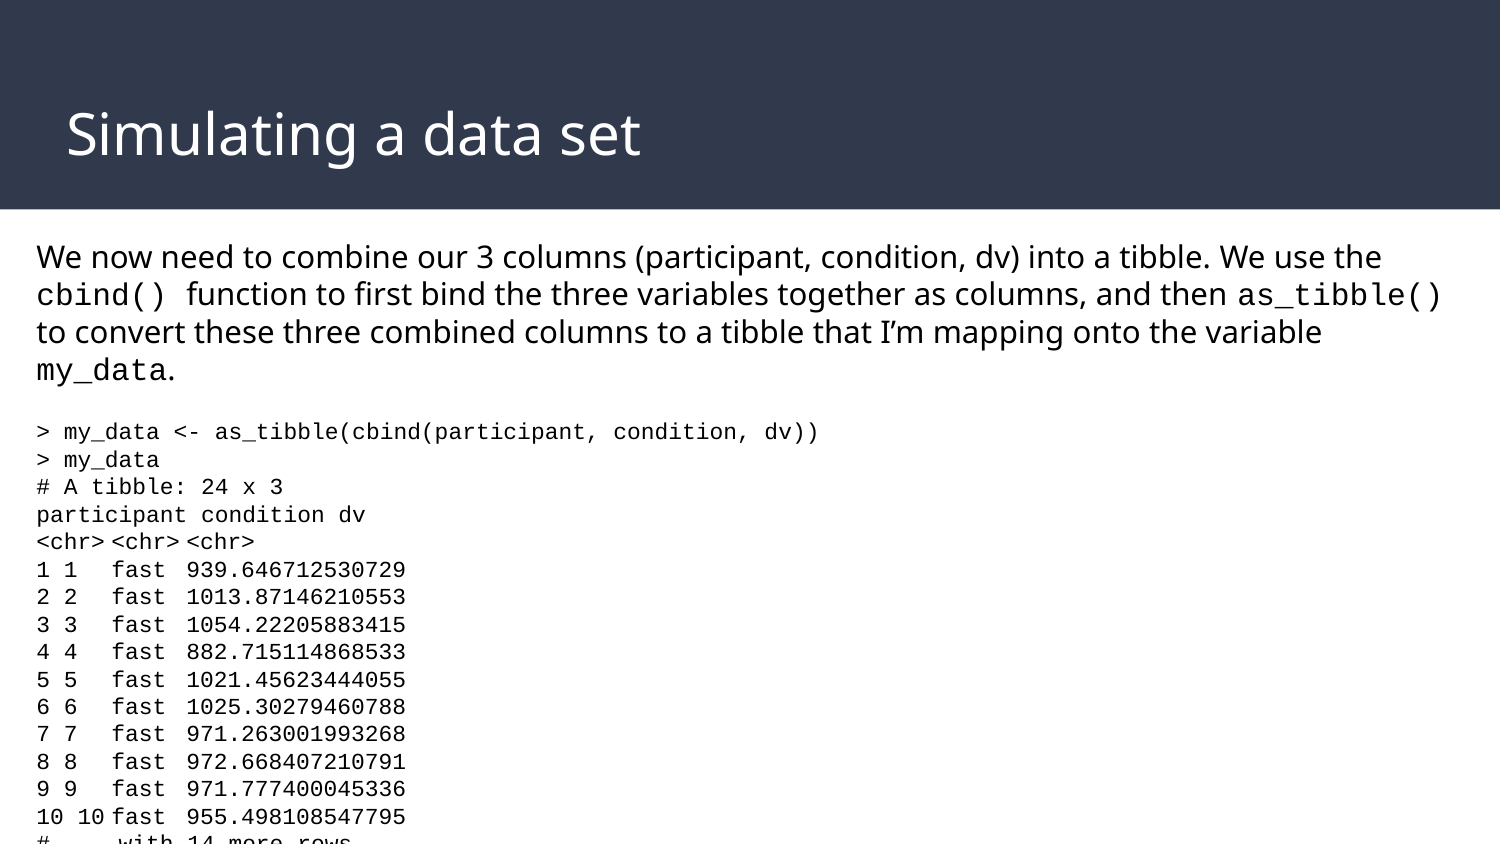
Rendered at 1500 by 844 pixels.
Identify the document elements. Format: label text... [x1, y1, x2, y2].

text_box We now need to combine our 3 columns (participant, condition, dv) into a tibble. We use the cbind() function to first bind the three variables together as columns, and then as_tibble() to convert these three combined columns to a tibble that I’m mapping onto the variable my_data. > my_data <- as_tibble(cbind(participant, condition, dv)) > my_data # A tibble: 24 x 3 participant condition dv <chr> <chr> <chr> 1 1 fast 939.646712530729 2 2 fast 1013.87146210553 3 3 fast 1054.22205883415 4 4 fast 882.715114868533 5 5 fast 1021.45623444055 6 6 fast 1025.30279460788 7 7 fast 971.263001993268 8 8 fast 972.668407210791 9 9 fast 971.777400045336 10 10 fast 955.498108547795 # ... with 14 more rows [21, 222, 1486, 827]
title Simulating a data set [51, 82, 1449, 185]
